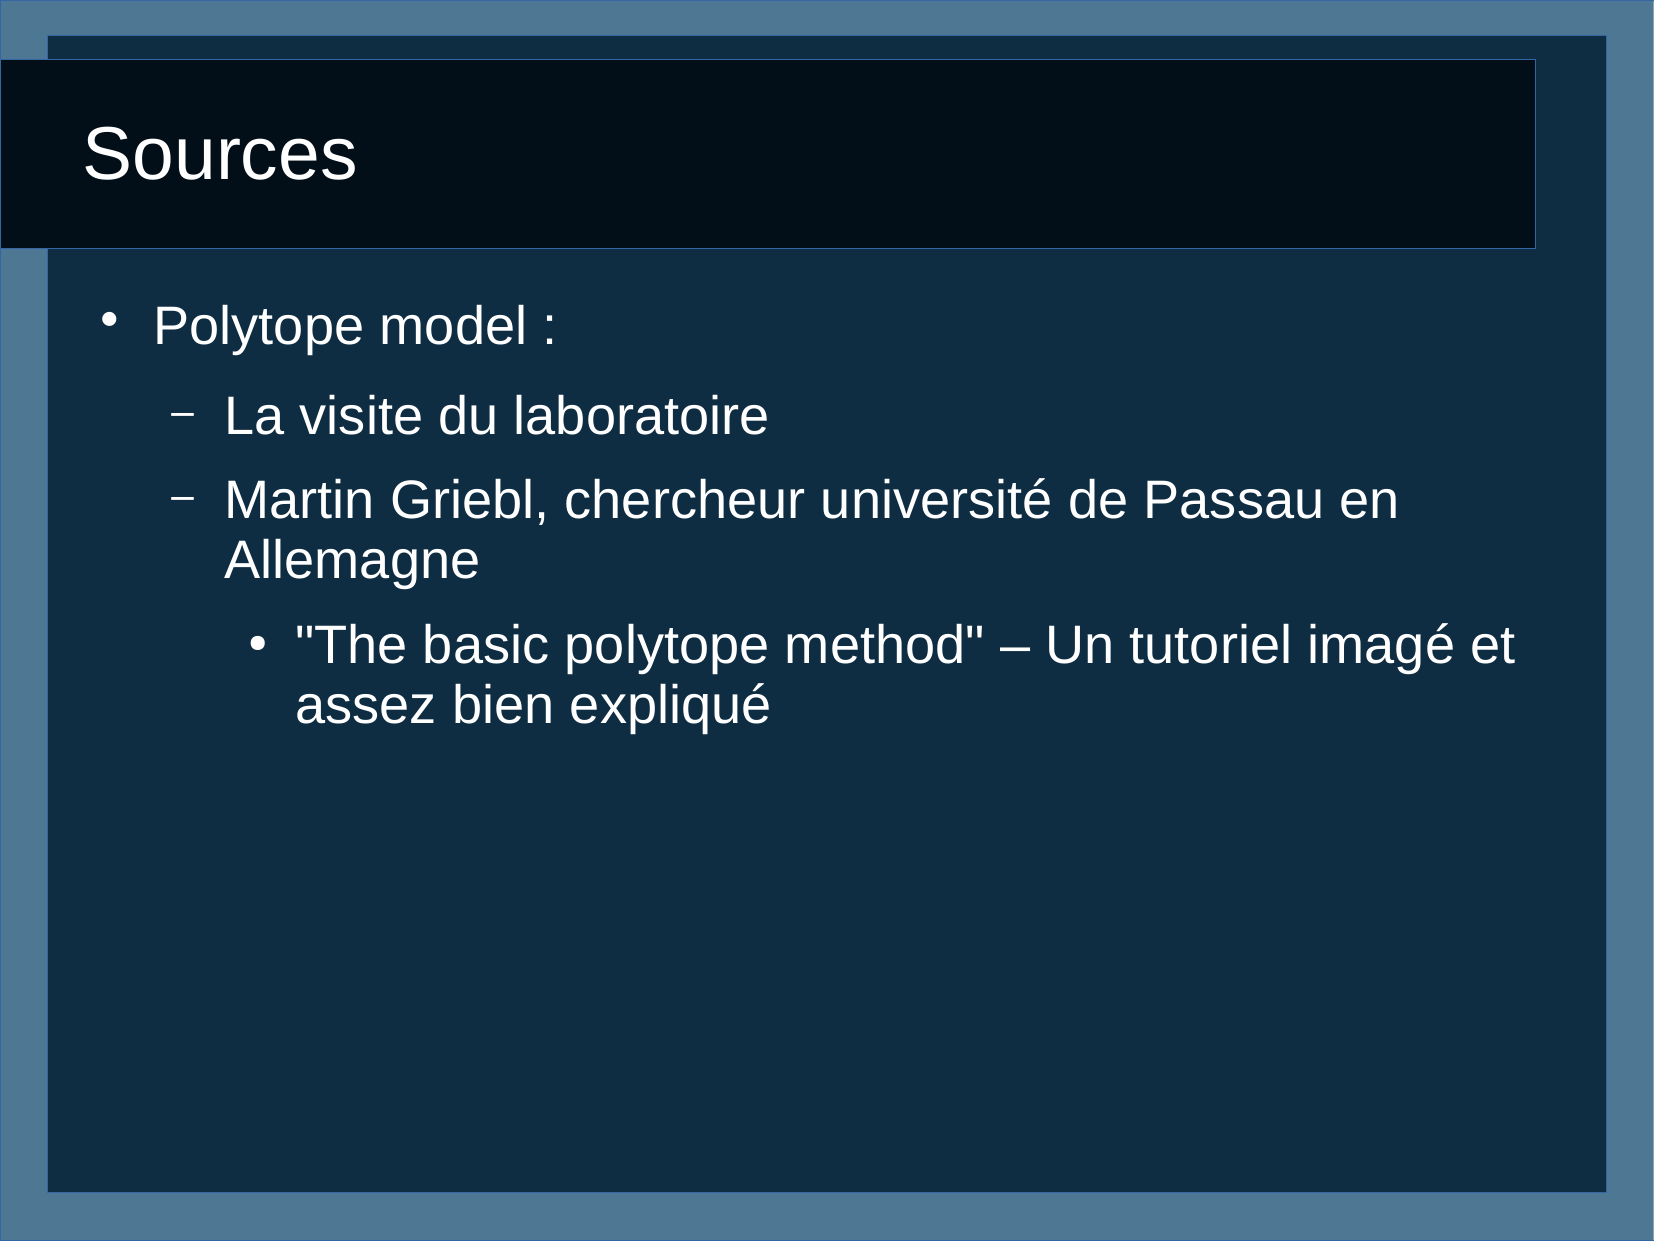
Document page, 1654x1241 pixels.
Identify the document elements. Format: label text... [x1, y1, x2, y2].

list Polytope model : La visite du laboratoire Martin Griebl, chercheur université de Passau en Allemagne "The basic polytope method" – Un tutoriel imagé et assez bien expliqué [82, 295, 1571, 1015]
title Sources [82, 94, 1264, 213]
